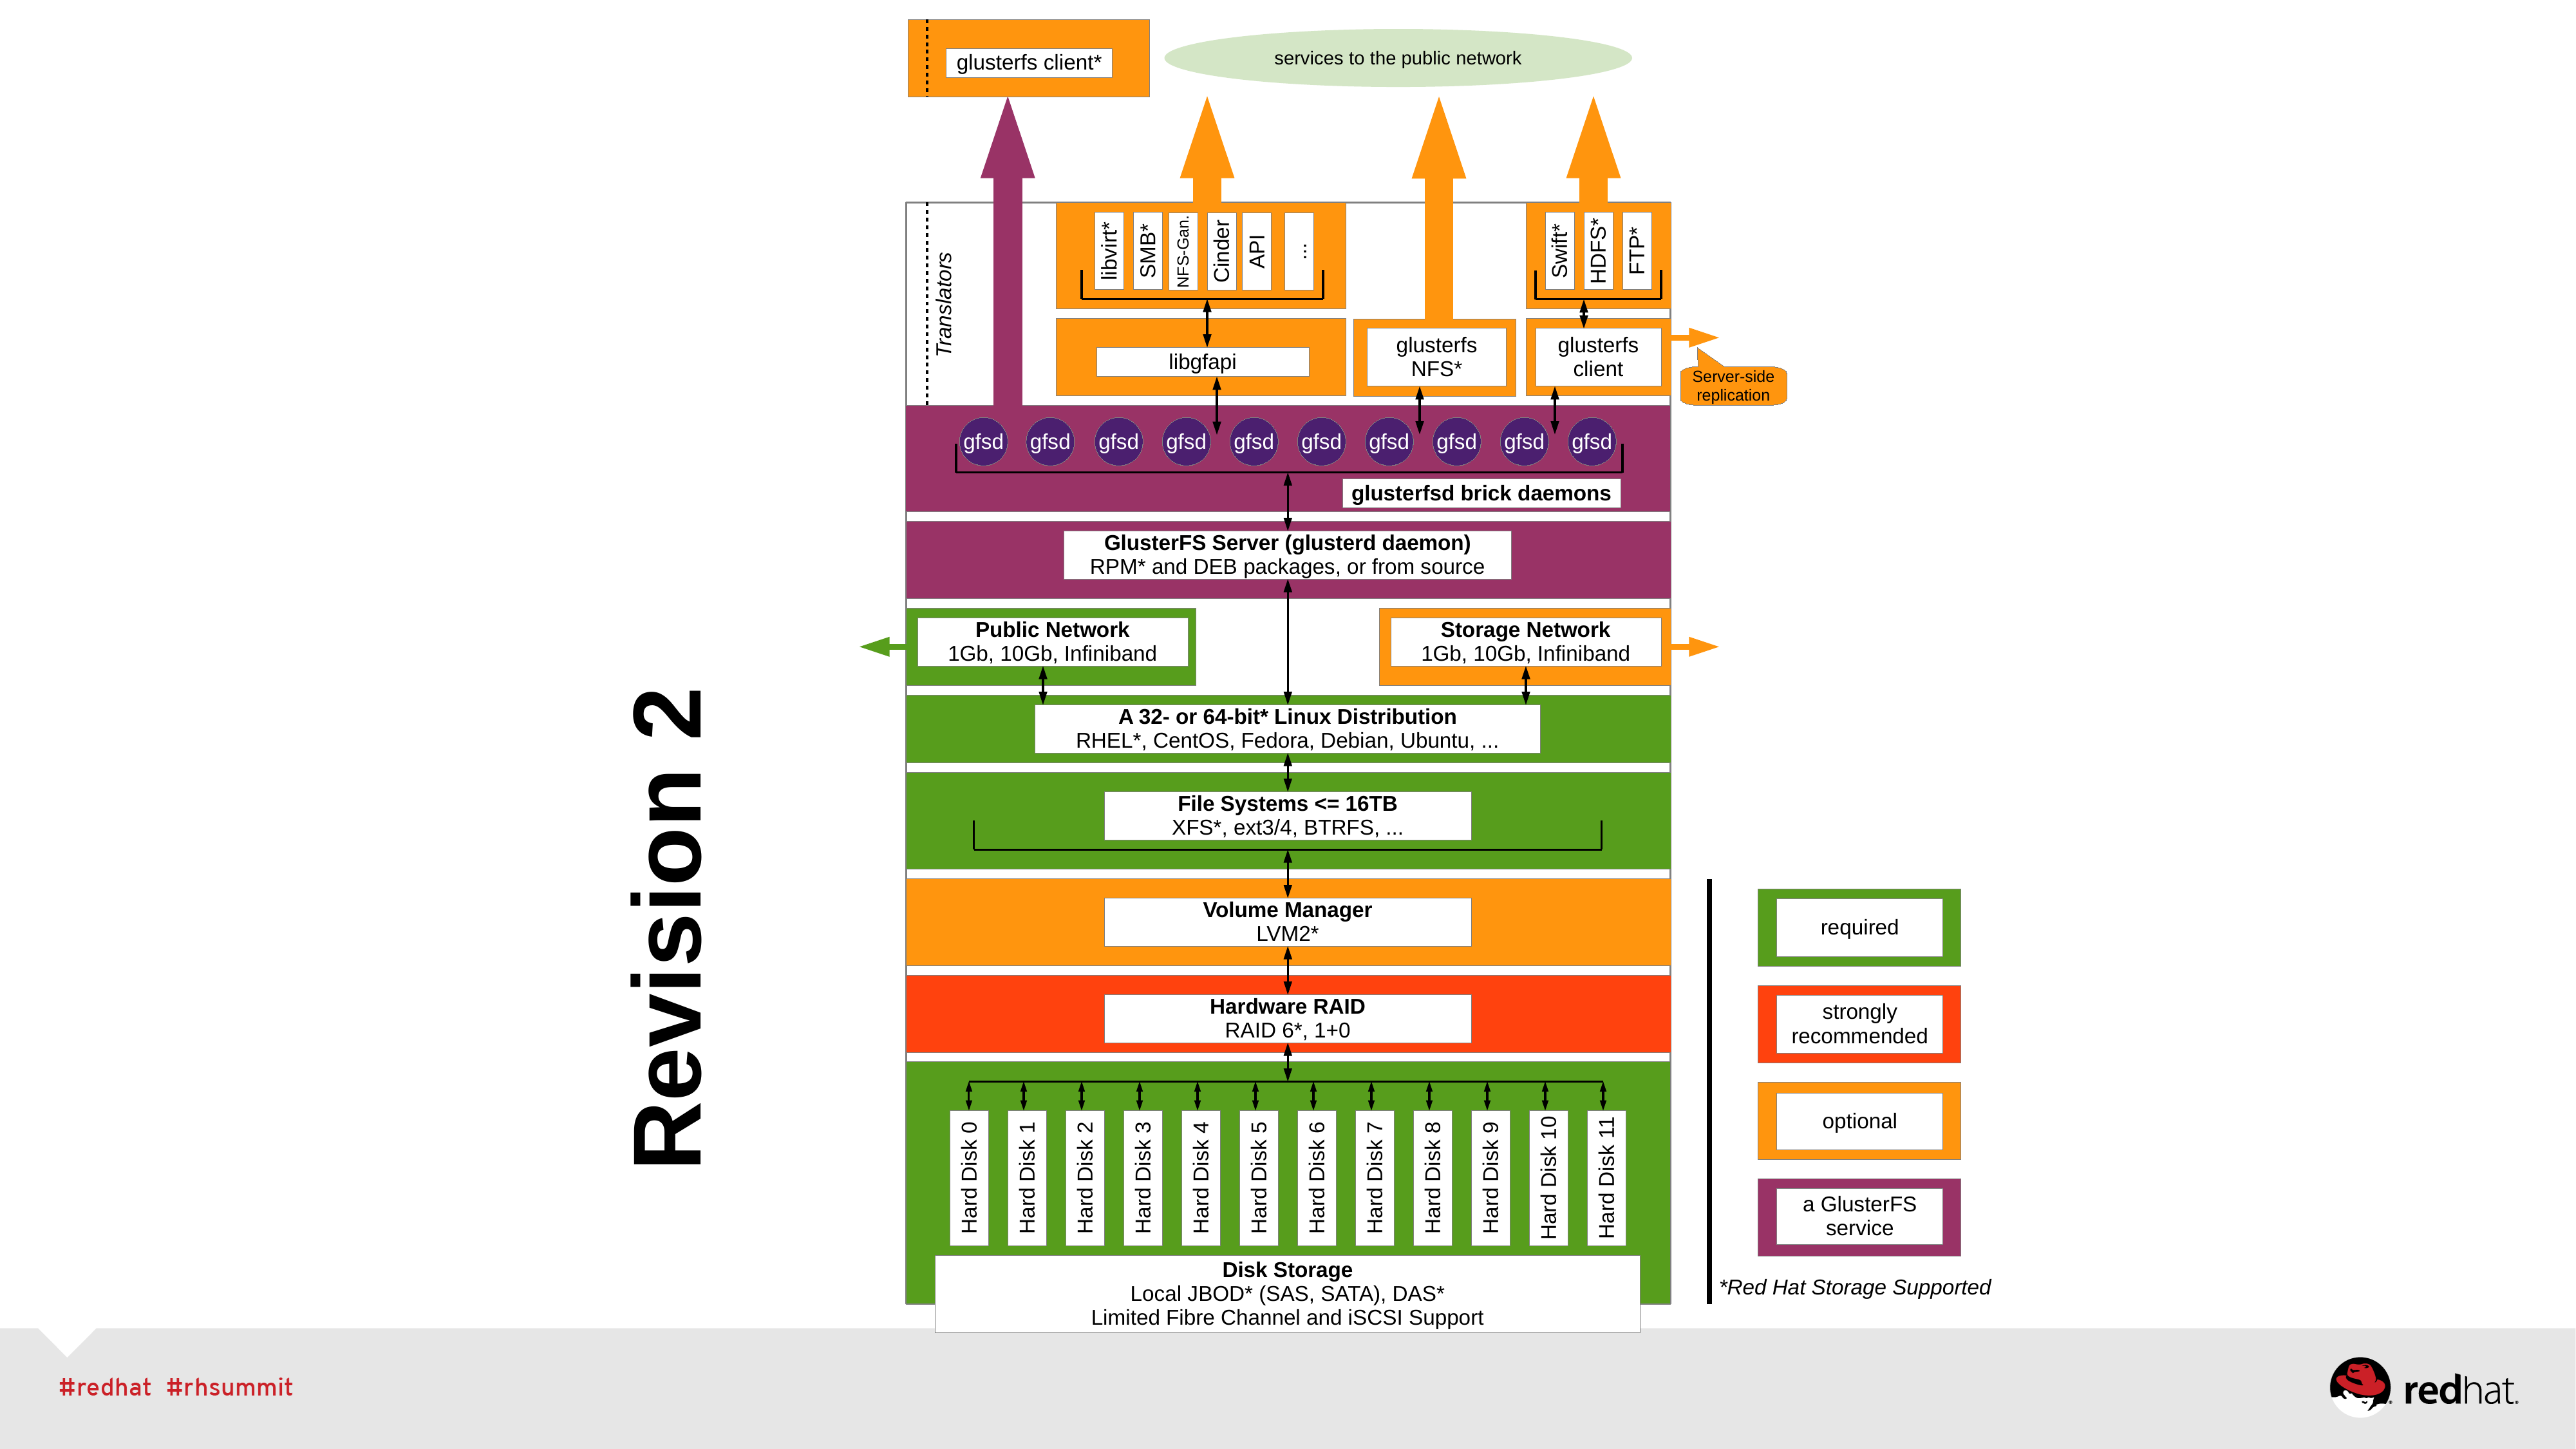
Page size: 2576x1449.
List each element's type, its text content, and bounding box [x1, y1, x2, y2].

text_box Disk Storage Local JBOD* (SAS, SATA), DAS* Limited Fibre Channel and iSCSI Support [935, 1255, 1641, 1333]
text_box services to the public network [1164, 28, 1633, 88]
text_box Hard Disk 2 [1066, 1110, 1105, 1246]
text_box Hard Disk 0 [950, 1110, 989, 1246]
text_box Cinder [1207, 213, 1237, 290]
text_box Hard Disk 10 [1529, 1110, 1568, 1246]
text_box libgfapi [1096, 347, 1310, 377]
text_box HDFS* [1584, 212, 1613, 290]
text_box gfsd [1162, 417, 1211, 466]
text_box GlusterFS Server (glusterd daemon) RPM* and DEB packages, or from source [1064, 531, 1512, 580]
text_box [1758, 985, 1961, 1063]
text_box a GlusterFS service [1776, 1188, 1943, 1245]
text_box Server-side replication [1680, 347, 1787, 406]
text_box gfsd [1568, 417, 1617, 466]
text_box gfsd [1230, 417, 1279, 466]
text_box API [1242, 213, 1272, 290]
text_box Hard Disk 7 [1355, 1110, 1395, 1246]
text_box Volume Manager LVM2* [1104, 898, 1472, 947]
text_box Hard Disk 11 [1587, 1110, 1626, 1246]
text_box [905, 202, 1671, 1304]
text_box Hard Disk 6 [1297, 1110, 1337, 1246]
text_box *Red Hat Storage Supported [1709, 1271, 2002, 1305]
text_box [1758, 1082, 1961, 1160]
text_box Revision 2 [608, 677, 726, 1181]
text_box NFS-Gan. [1169, 213, 1198, 290]
text_box gfsd [1095, 417, 1143, 466]
text_box glusterfs client* [946, 48, 1113, 78]
text_box Hard Disk 8 [1413, 1110, 1453, 1246]
text_box gfsd [1026, 417, 1075, 466]
text_box ... [1284, 213, 1314, 290]
text_box [908, 19, 1150, 97]
text_box Hard Disk 3 [1123, 1110, 1163, 1246]
text_box Hard Disk 4 [1181, 1110, 1221, 1246]
text_box gfsd [1500, 417, 1549, 466]
text_box glusterfsd brick daemons [1342, 478, 1621, 508]
text_box [1758, 1179, 1961, 1256]
text_box File Systems <= 16TB XFS*, ext3/4, BTRFS, ... [1104, 791, 1472, 840]
text_box optional [1776, 1093, 1943, 1150]
text_box FTP* [1622, 212, 1652, 290]
text_box gfsd [959, 417, 1008, 466]
text_box glusterfs client [1536, 328, 1662, 386]
text_box strongly recommended [1776, 995, 1943, 1054]
text_box [1758, 889, 1961, 967]
picture [0, 0, 2576, 1449]
text_box Hard Disk 1 [1008, 1110, 1047, 1246]
text_box glusterfs NFS* [1367, 328, 1507, 386]
text_box Storage Network 1Gb, 10Gb, Infiniband [1391, 618, 1662, 667]
text_box gfsd [1365, 417, 1414, 466]
text_box A 32- or 64-bit* Linux Distribution RHEL*, CentOS, Fedora, Debian, Ubuntu, ... [1035, 705, 1541, 753]
text_box required [1776, 898, 1943, 957]
text_box libvirt* [1095, 212, 1124, 290]
text_box Swift* [1545, 212, 1575, 290]
text_box Hard Disk 9 [1471, 1110, 1510, 1246]
text_box gfsd [1433, 417, 1481, 466]
text_box Hard Disk 5 [1239, 1110, 1279, 1246]
text_box SMB* [1133, 212, 1163, 290]
text_box gfsd [1297, 417, 1346, 466]
text_box Hardware RAID RAID 6*, 1+0 [1104, 994, 1472, 1043]
text_box Translators [927, 242, 961, 368]
text_box Public Network 1Gb, 10Gb, Infiniband [917, 618, 1189, 667]
